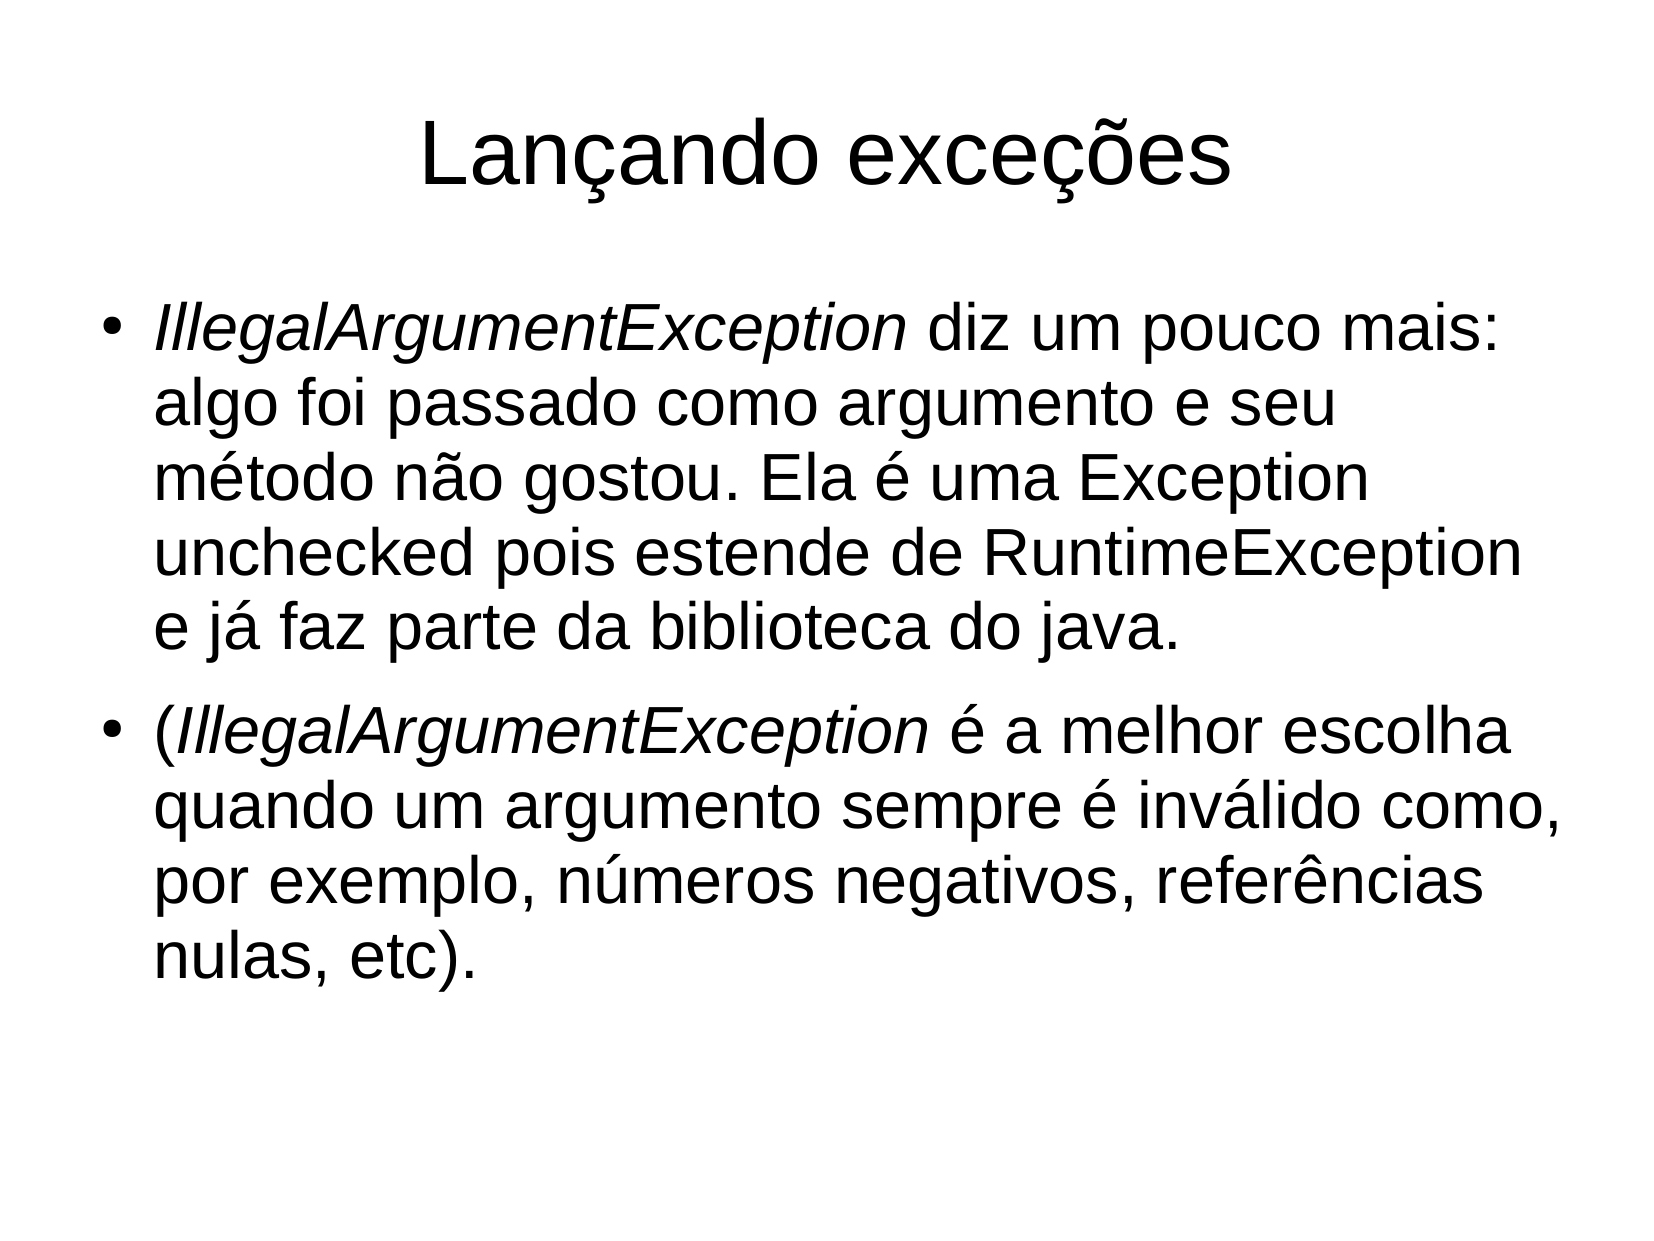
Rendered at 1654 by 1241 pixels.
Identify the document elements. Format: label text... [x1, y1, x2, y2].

list IllegalArgumentException diz um pouco mais: algo foi passado como argumento e seu método não gostou. Ela é uma Exception unchecked pois estende de RuntimeException e já faz parte da biblioteca do java. (IllegalArgumentException é a melhor escolha quando um argumento sempre é inválido como, por exemplo, números negativos, referências nulas, etc). [82, 290, 1571, 1109]
title Lançando exceções [82, 49, 1571, 257]
